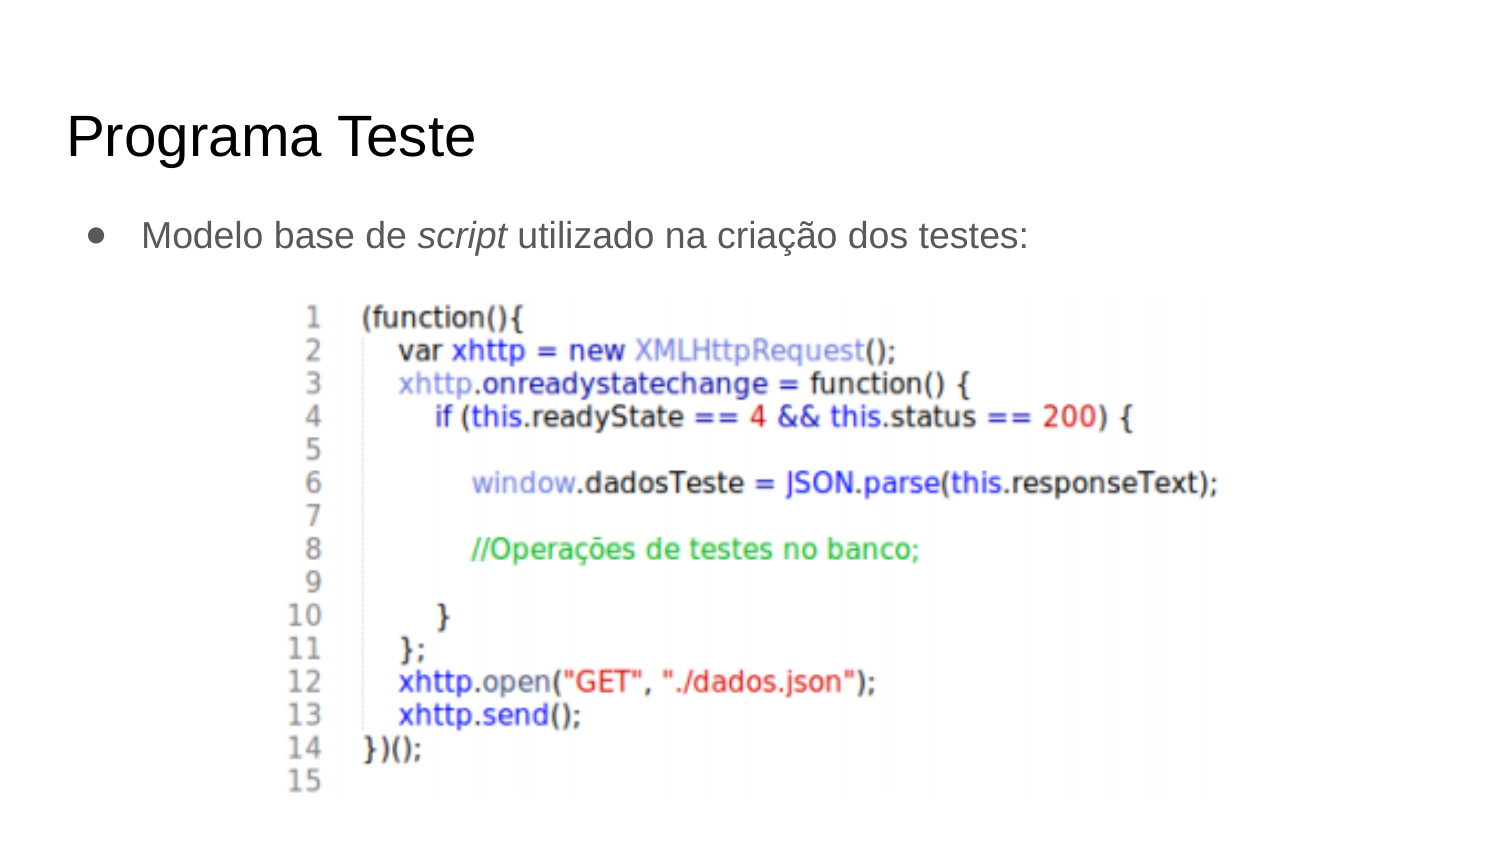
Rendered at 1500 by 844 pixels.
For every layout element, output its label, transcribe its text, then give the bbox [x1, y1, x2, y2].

picture [258, 285, 1242, 815]
list Modelo base de script utilizado na criação dos testes: [51, 189, 1449, 750]
title Programa Teste [51, 72, 1449, 167]
